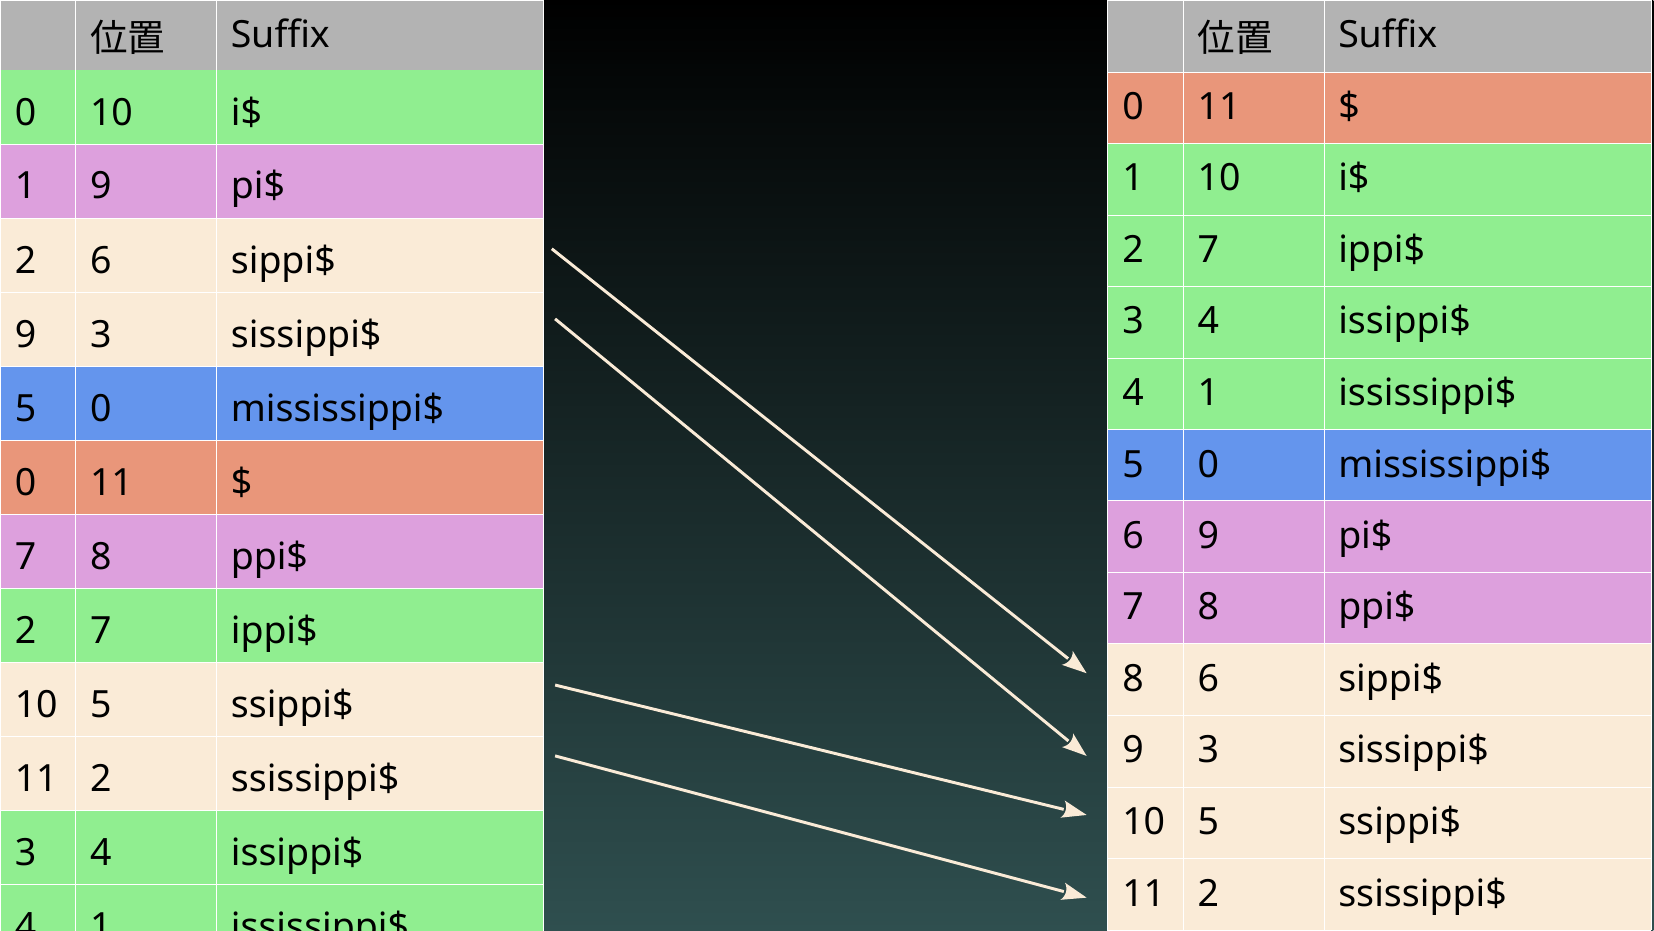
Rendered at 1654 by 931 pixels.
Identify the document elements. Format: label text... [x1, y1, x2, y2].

table_cell 6 [1108, 501, 1183, 572]
table_cell pi$ [217, 145, 543, 218]
table_cell 4 [18, 916, 28, 930]
table_cell sippi$ [1325, 644, 1651, 715]
table_cell pi$ [1325, 501, 1651, 572]
table_cell 11 [1108, 859, 1183, 930]
table_cell 0 [1184, 430, 1324, 500]
table_cell $ [1325, 73, 1651, 143]
table_cell 11 [1184, 73, 1324, 143]
table_cell mississippi$ [217, 367, 543, 440]
table_cell ssissippi$ [1325, 859, 1651, 930]
table_cell 10 [1184, 144, 1324, 215]
table_cell ssippi$ [217, 663, 543, 736]
table_cell mississippi$ [1325, 430, 1651, 500]
table_cell 9 [1184, 501, 1324, 572]
table_header 位置 [76, 1, 216, 70]
table_cell 6 [1184, 644, 1324, 715]
table_cell sissippi$ [1325, 716, 1651, 787]
table_cell $ [217, 441, 543, 514]
table_header 位置 [1184, 1, 1324, 72]
table_cell 7 [1108, 573, 1183, 643]
table_cell 4 [1, 885, 75, 931]
table_header [1108, 1, 1183, 72]
table_cell ississippi$ [217, 885, 543, 931]
table_cell issippi$ [217, 811, 543, 884]
table_cell 2 [1184, 859, 1324, 930]
table_cell 7 [76, 589, 216, 662]
table_cell 11 [76, 441, 216, 514]
table_cell 1 [1184, 359, 1324, 429]
table_cell issippi$ [1325, 287, 1651, 358]
table_cell ssippi$ [1325, 788, 1651, 858]
table_cell 4 [1108, 359, 1183, 429]
table_cell ssissippi$ [217, 737, 543, 810]
table_cell sissippi$ [217, 293, 543, 366]
table_header Suffix [217, 1, 543, 70]
table_cell 9 [1, 293, 75, 366]
table_cell 1 [1108, 144, 1183, 215]
table_cell 10 [1108, 788, 1183, 858]
table_cell 4 [76, 811, 216, 884]
table_cell 9 [76, 145, 216, 218]
table_cell 2 [1, 589, 75, 662]
table_cell 9 [1108, 716, 1183, 787]
table_cell 3 [76, 293, 216, 366]
table_cell 2 [76, 737, 216, 810]
table_cell 5 [1184, 788, 1324, 858]
table_cell sippi$ [217, 219, 543, 292]
table_cell i$ [217, 70, 543, 144]
table_cell ppi$ [217, 515, 543, 588]
table_cell 0 [1, 441, 75, 514]
table_cell 1 [1, 145, 75, 218]
table_cell 6 [76, 219, 216, 292]
table_cell 0 [1, 70, 75, 144]
table_cell 3 [1184, 716, 1324, 787]
table_cell i$ [1325, 144, 1651, 215]
table_cell ppi$ [1325, 573, 1651, 643]
table_cell ippi$ [217, 589, 543, 662]
table_cell 10 [76, 70, 216, 144]
table_cell 2 [1, 219, 75, 292]
table_cell 8 [1184, 573, 1324, 643]
table_cell 2 [1108, 216, 1183, 286]
table_cell 7 [1184, 216, 1324, 286]
table_cell 0 [76, 367, 216, 440]
table_header Suffix [1325, 1, 1651, 72]
table_cell 3 [1108, 287, 1183, 358]
table_cell 1 [76, 885, 216, 931]
table_cell ississippi$ [1325, 359, 1651, 429]
table_cell ippi$ [1325, 216, 1651, 286]
table_cell 5 [1, 367, 75, 440]
table_cell 5 [76, 663, 216, 736]
table_cell 5 [1108, 430, 1183, 500]
table_cell 7 [1, 515, 75, 588]
table_cell 8 [76, 515, 216, 588]
table_header [1, 1, 75, 70]
table_cell 0 [1108, 73, 1183, 143]
table_cell 10 [1, 663, 75, 736]
table_cell 3 [1, 811, 75, 884]
table_cell 4 [1184, 287, 1324, 358]
table_cell 11 [1, 737, 75, 810]
table_cell 8 [1108, 644, 1183, 715]
